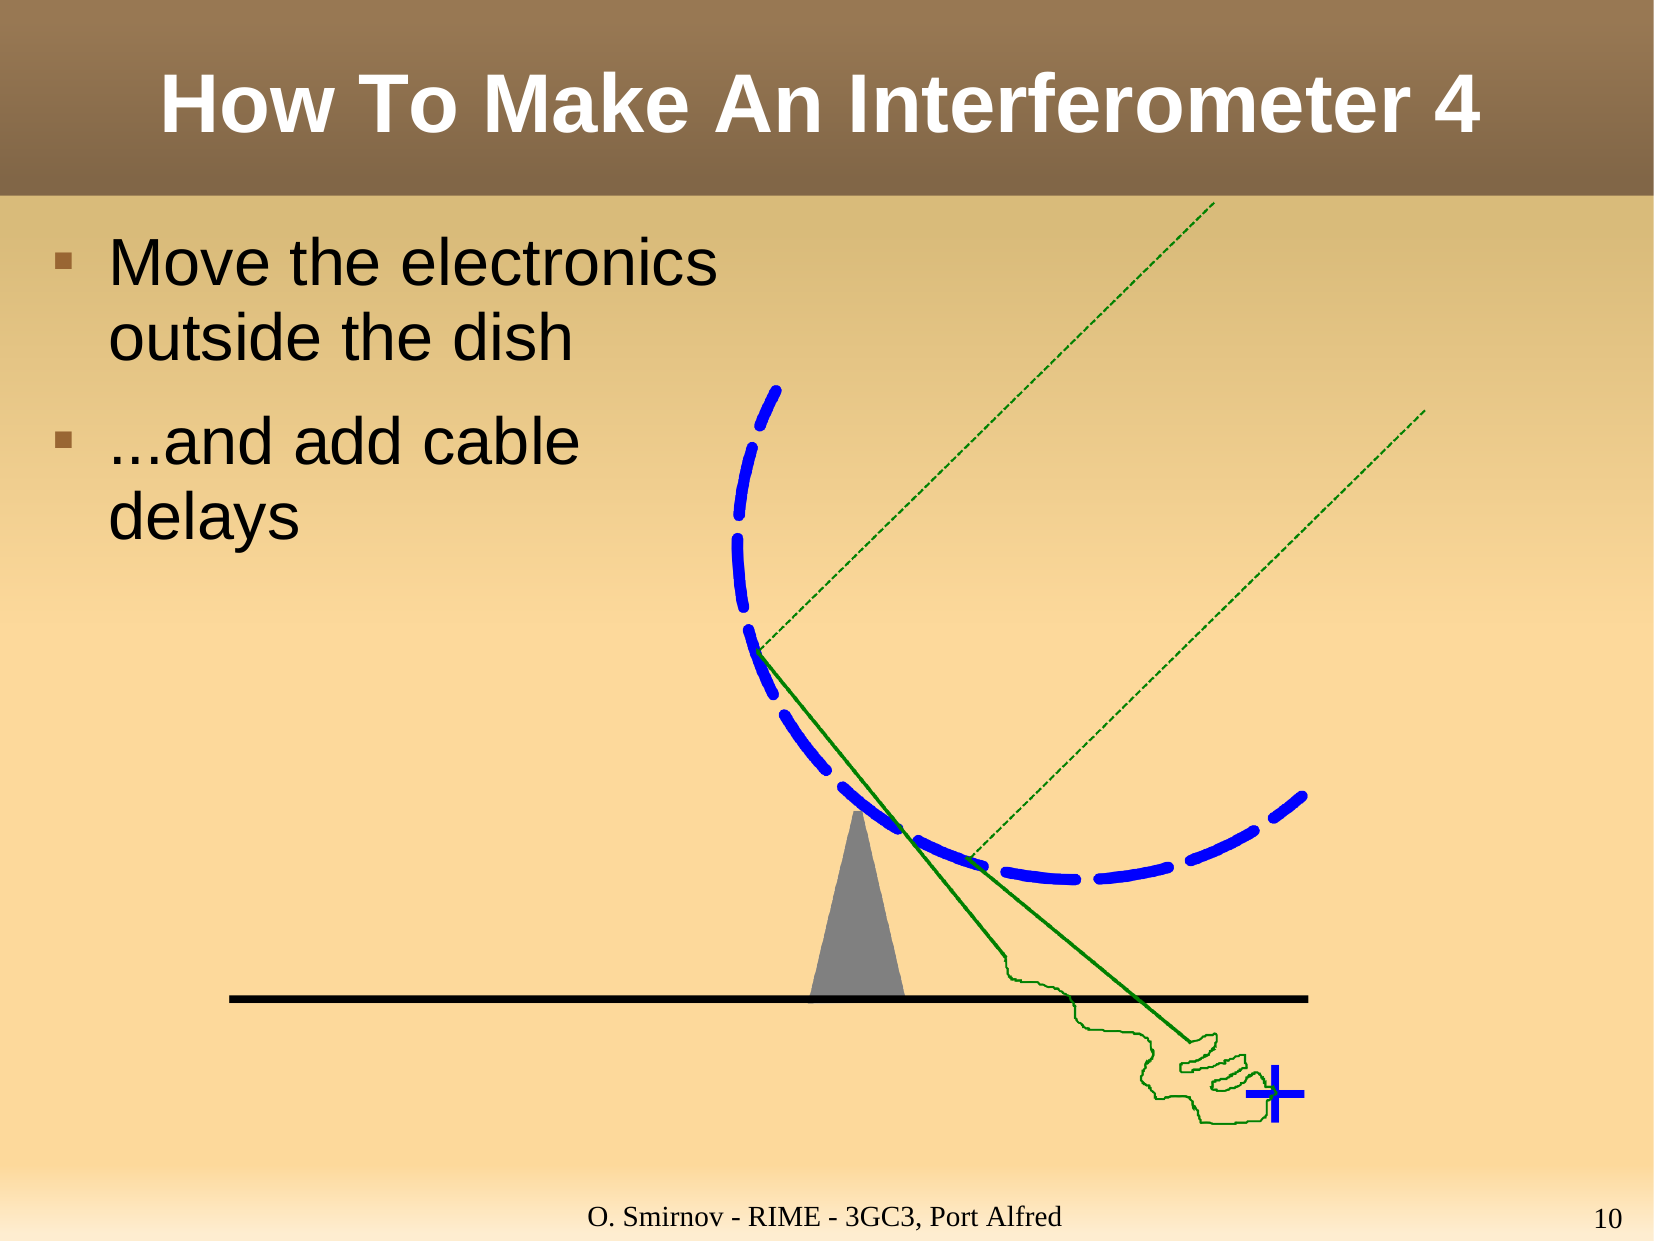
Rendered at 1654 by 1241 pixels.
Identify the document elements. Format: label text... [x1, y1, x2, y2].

picture [0, 0, 1654, 1241]
list Move the electronics outside the dish ...and add cable delays [37, 225, 751, 826]
title How To Make An Interferometer 4 [76, 0, 1565, 208]
